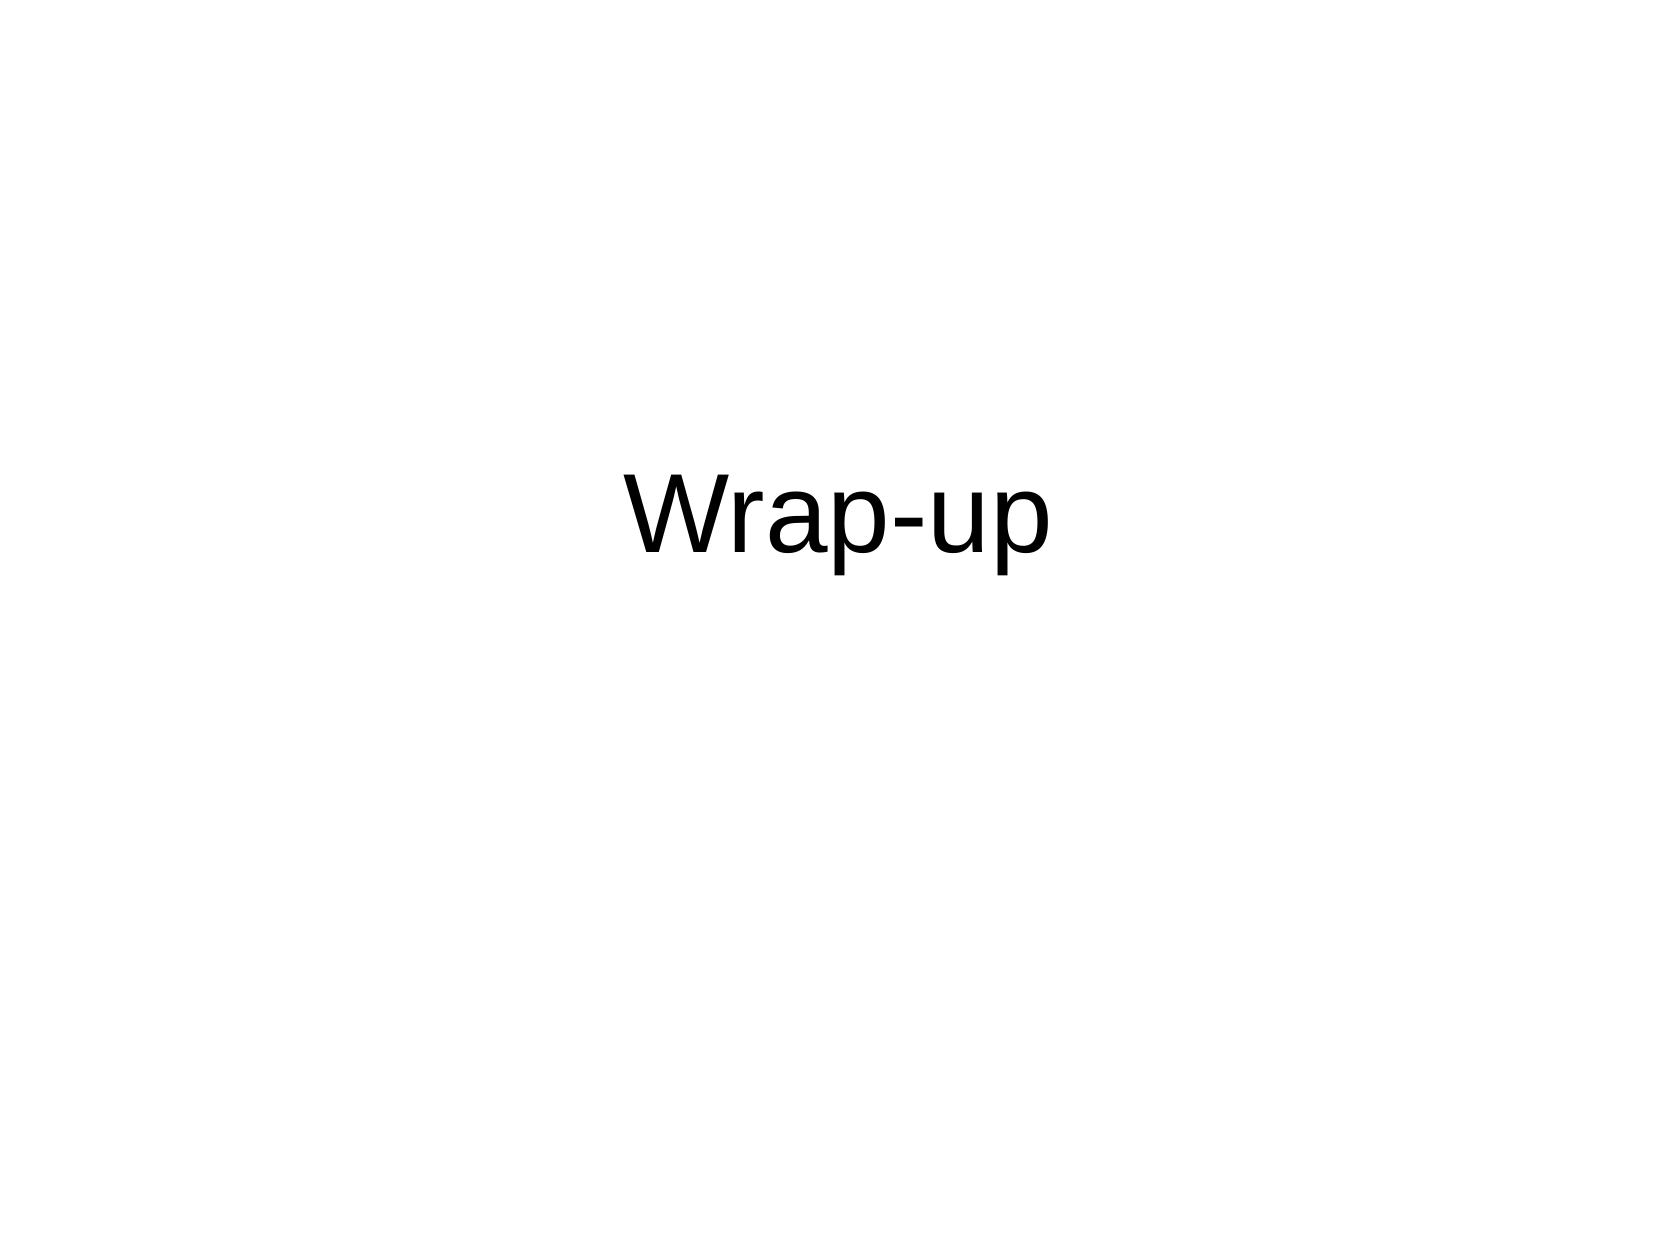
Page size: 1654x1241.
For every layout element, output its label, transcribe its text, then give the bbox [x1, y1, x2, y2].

text_box Wrap-up [608, 442, 1099, 584]
